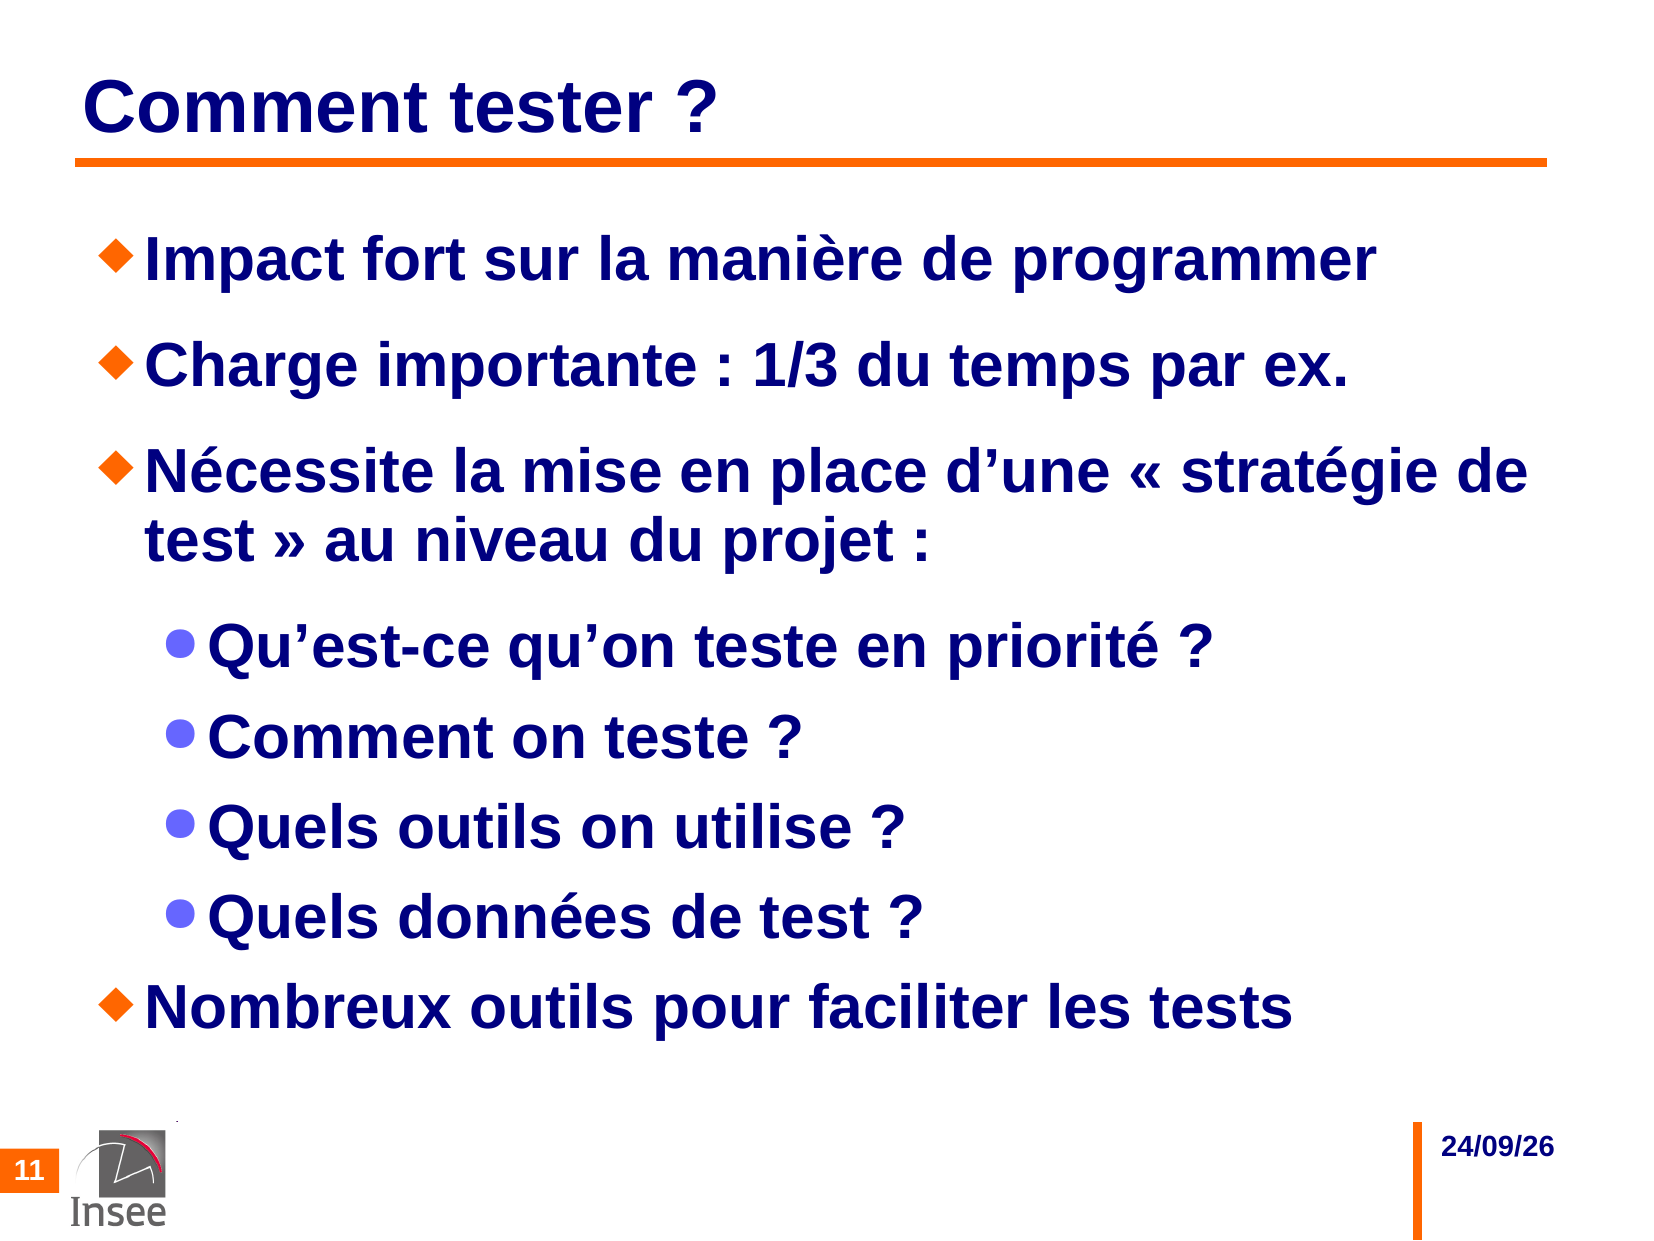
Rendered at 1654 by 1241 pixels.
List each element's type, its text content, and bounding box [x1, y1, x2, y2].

list Impact fort sur la manière de programmer Charge importante : 1/3 du temps par ex. Nécessite la mise en place d’une « stratégie de test » au niveau du projet : Qu’est-ce qu’on teste en priorité ? Comment on teste ? Quels outils on utilise ? Quels données de test ? Nombreux outils pour faciliter les tests [82, 224, 1571, 1051]
title Comment tester ? [82, 49, 1619, 163]
picture [62, 1121, 178, 1241]
